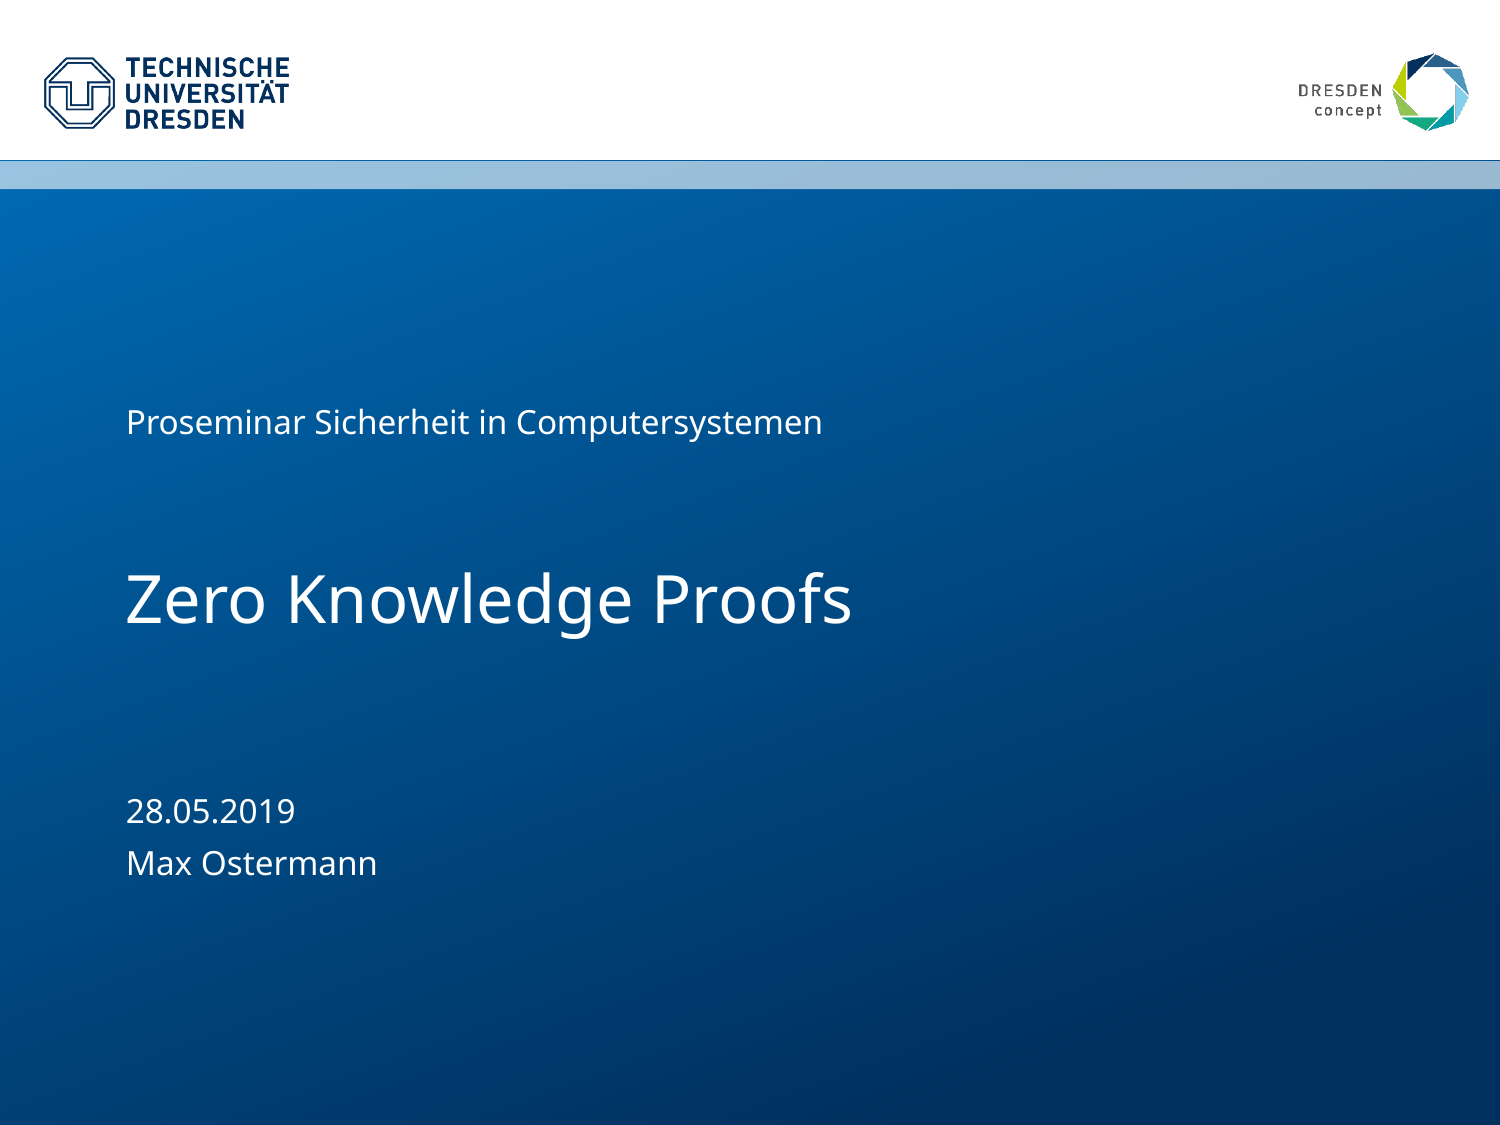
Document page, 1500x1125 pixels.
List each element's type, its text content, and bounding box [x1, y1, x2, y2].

picture [44, 57, 289, 129]
picture [1299, 53, 1469, 131]
title Zero Knowledge Proofs [125, 556, 1436, 716]
list Proseminar Sicherheit in Computersystemen [125, 401, 1436, 538]
subtitle 28.05.2019 Max Ostermann [125, 737, 1436, 941]
